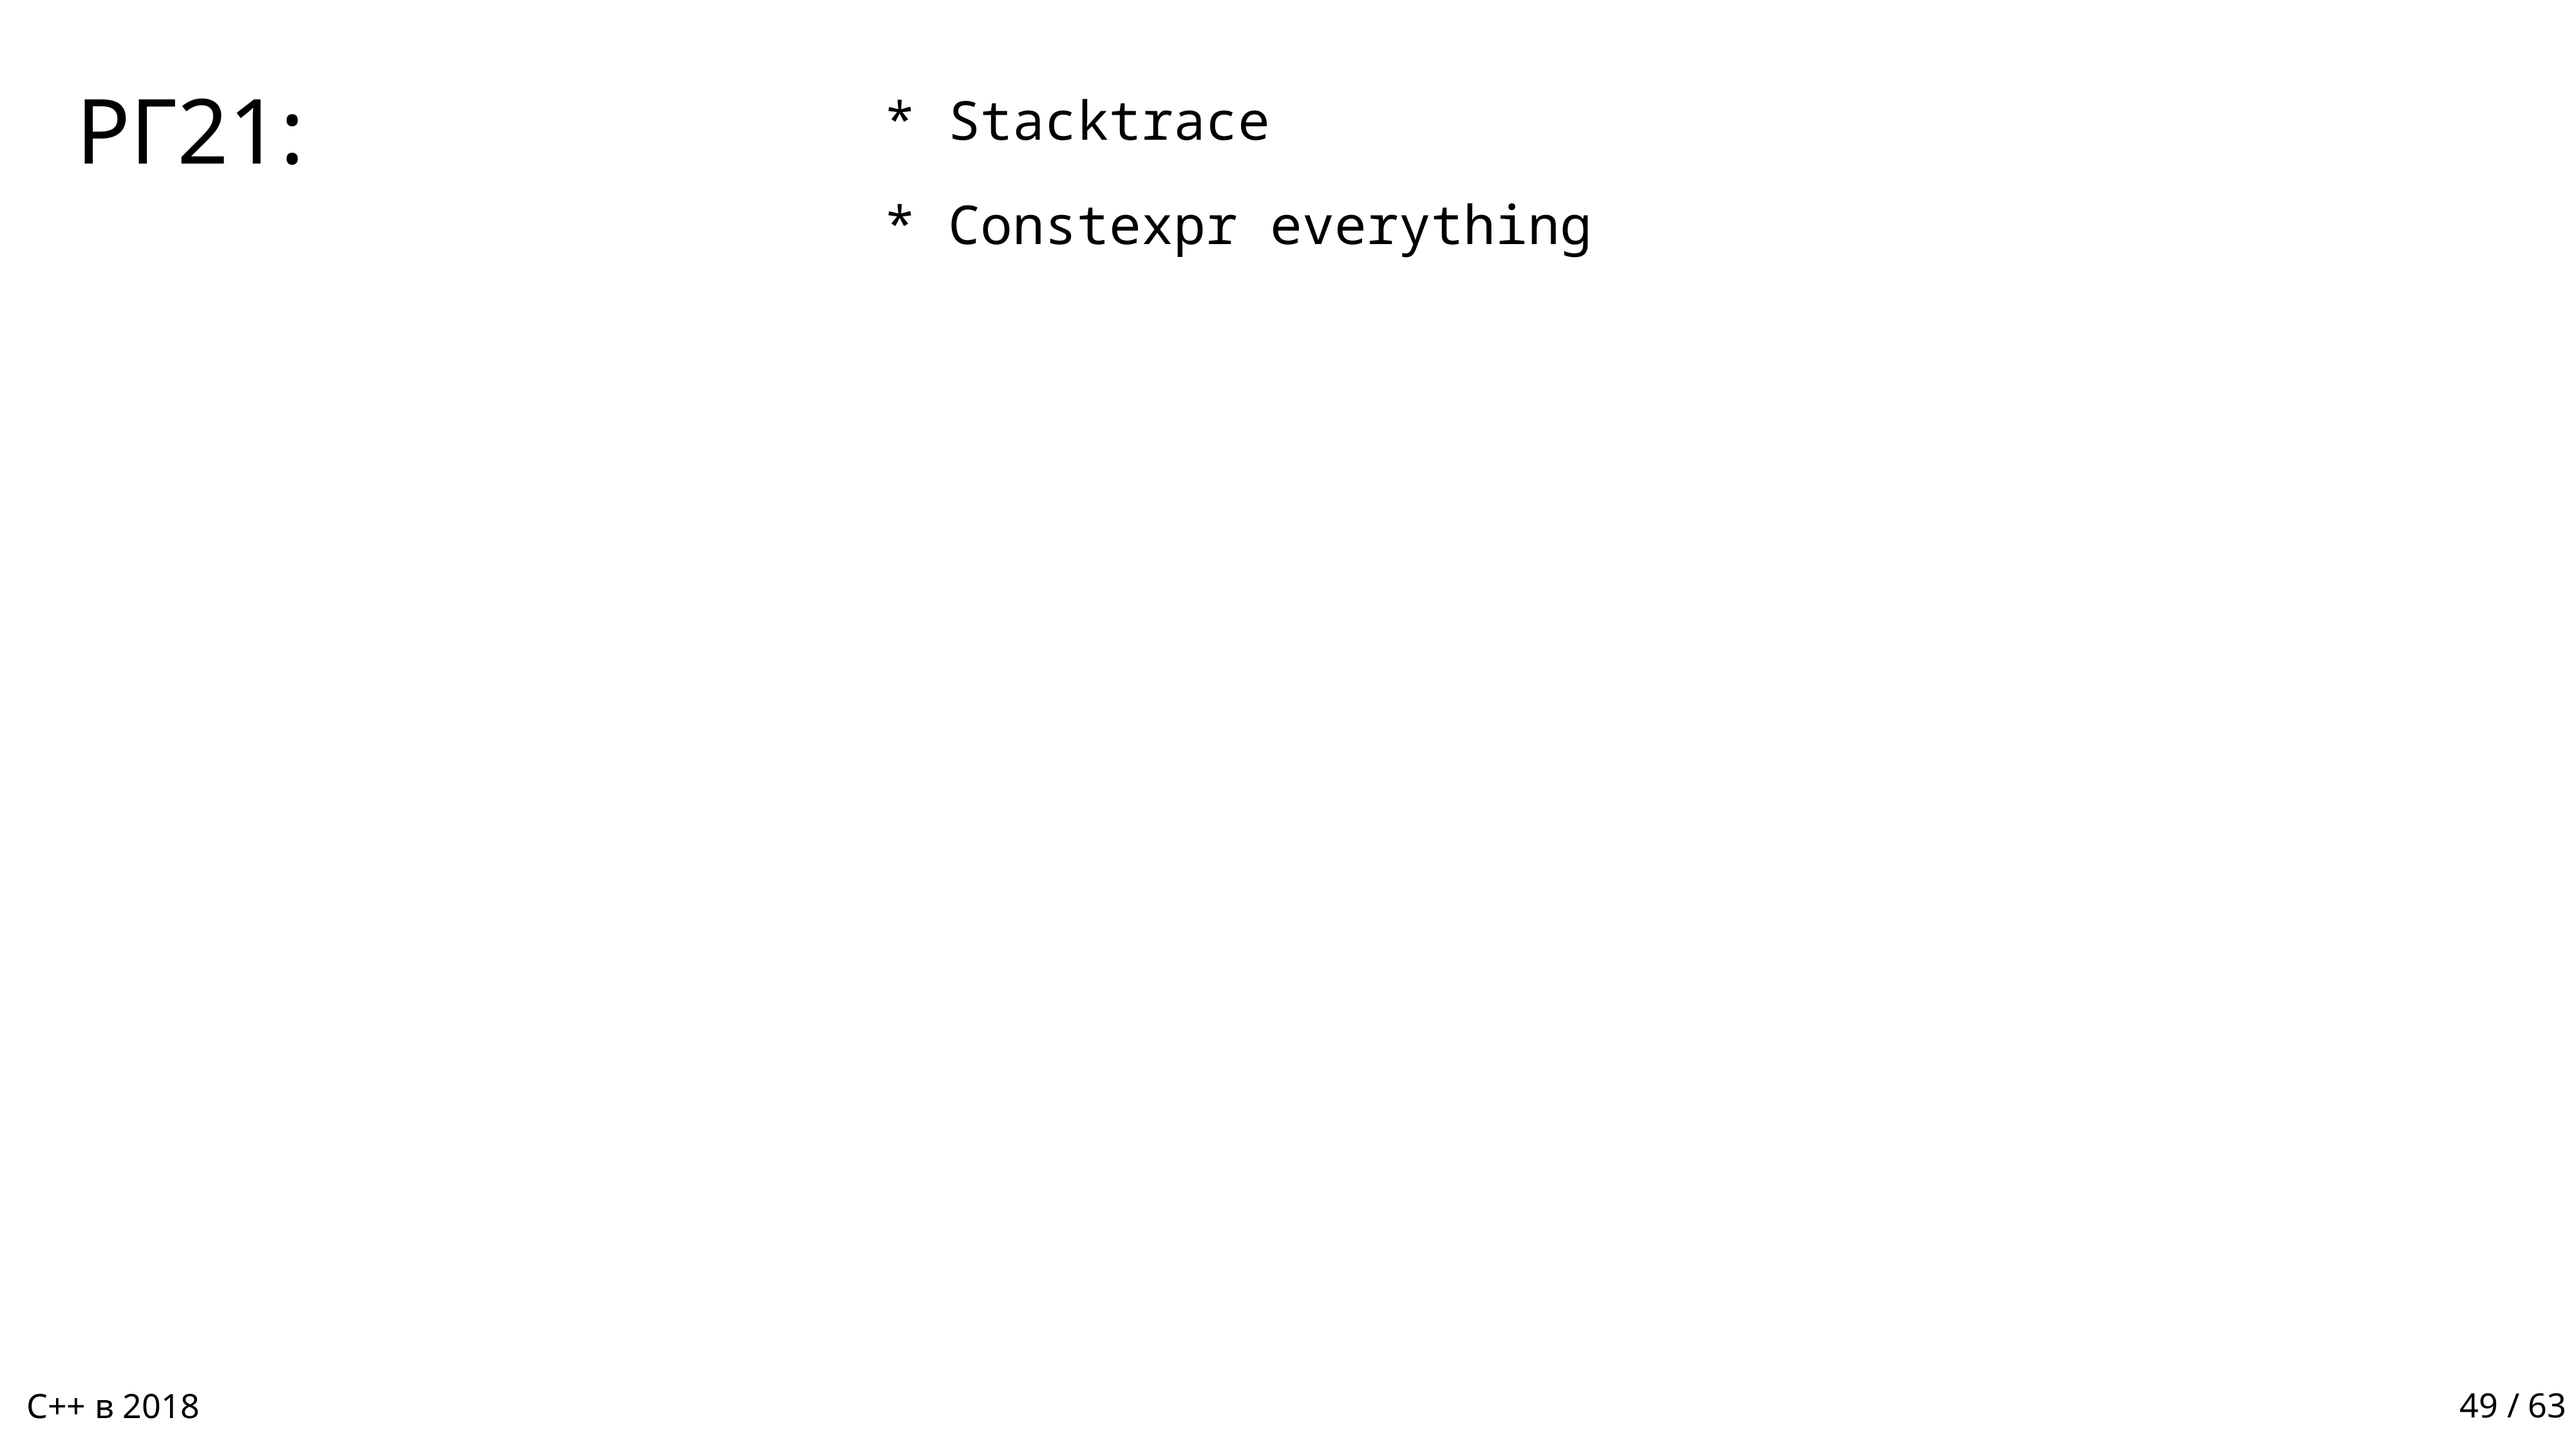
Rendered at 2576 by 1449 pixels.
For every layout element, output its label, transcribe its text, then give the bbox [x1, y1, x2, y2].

list <number> / 63 [1479, 1376, 2576, 1431]
list * Stacktrace * Constexpr everything [875, 81, 2460, 1249]
list C++ в 2018 [17, 1376, 1114, 1431]
title РГ21: [66, 81, 802, 486]
